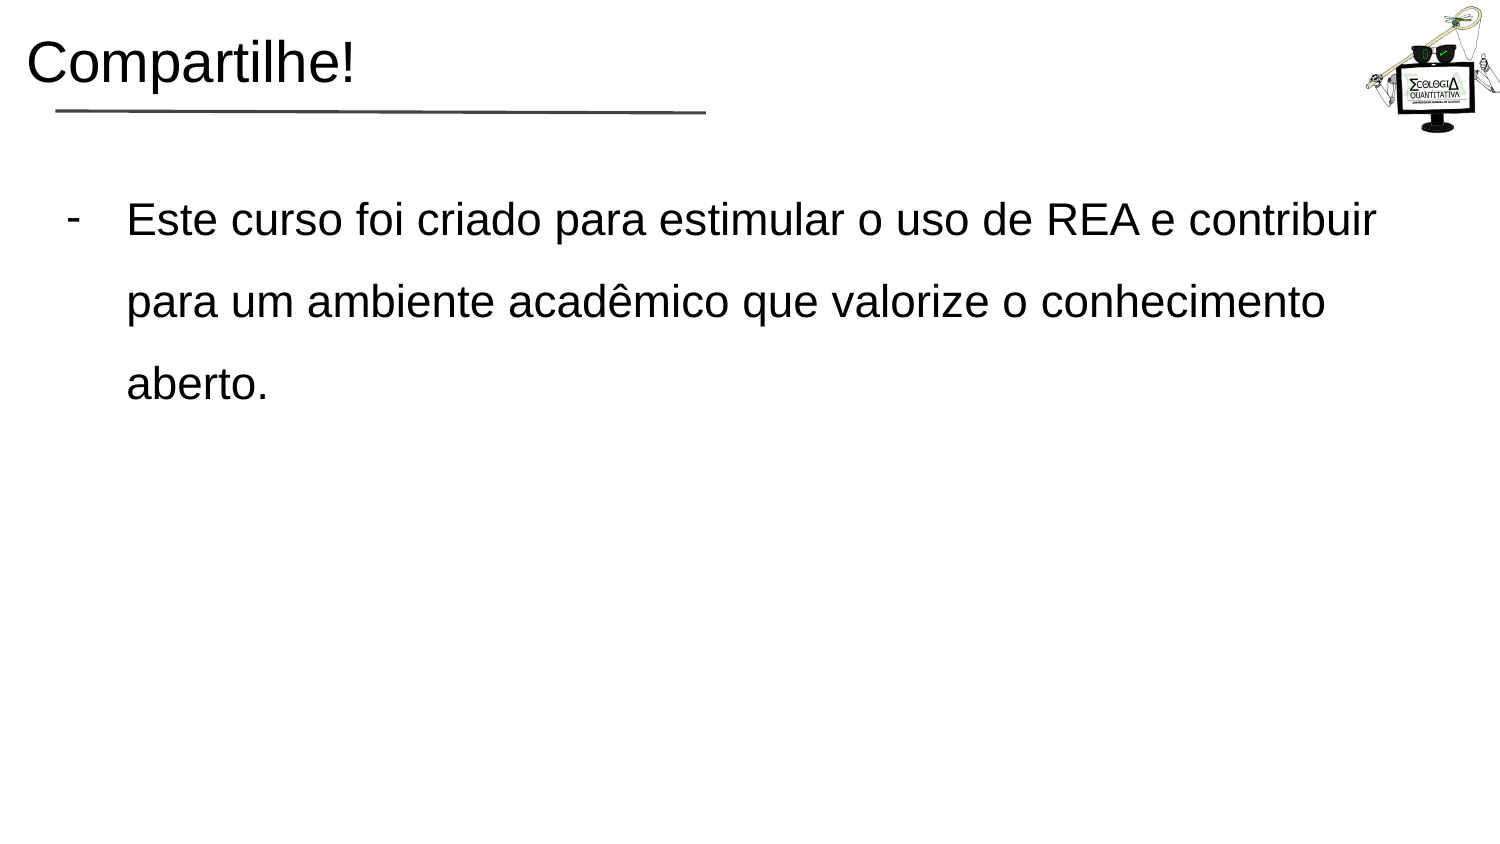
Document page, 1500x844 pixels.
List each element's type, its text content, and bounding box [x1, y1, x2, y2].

text_box Este curso foi criado para estimular o uso de REA e contribuir para um ambiente acadêmico que valorize o conhecimento aberto. [36, 146, 1417, 806]
text_box Compartilhe! [11, 9, 1210, 117]
picture [1365, 3, 1500, 135]
